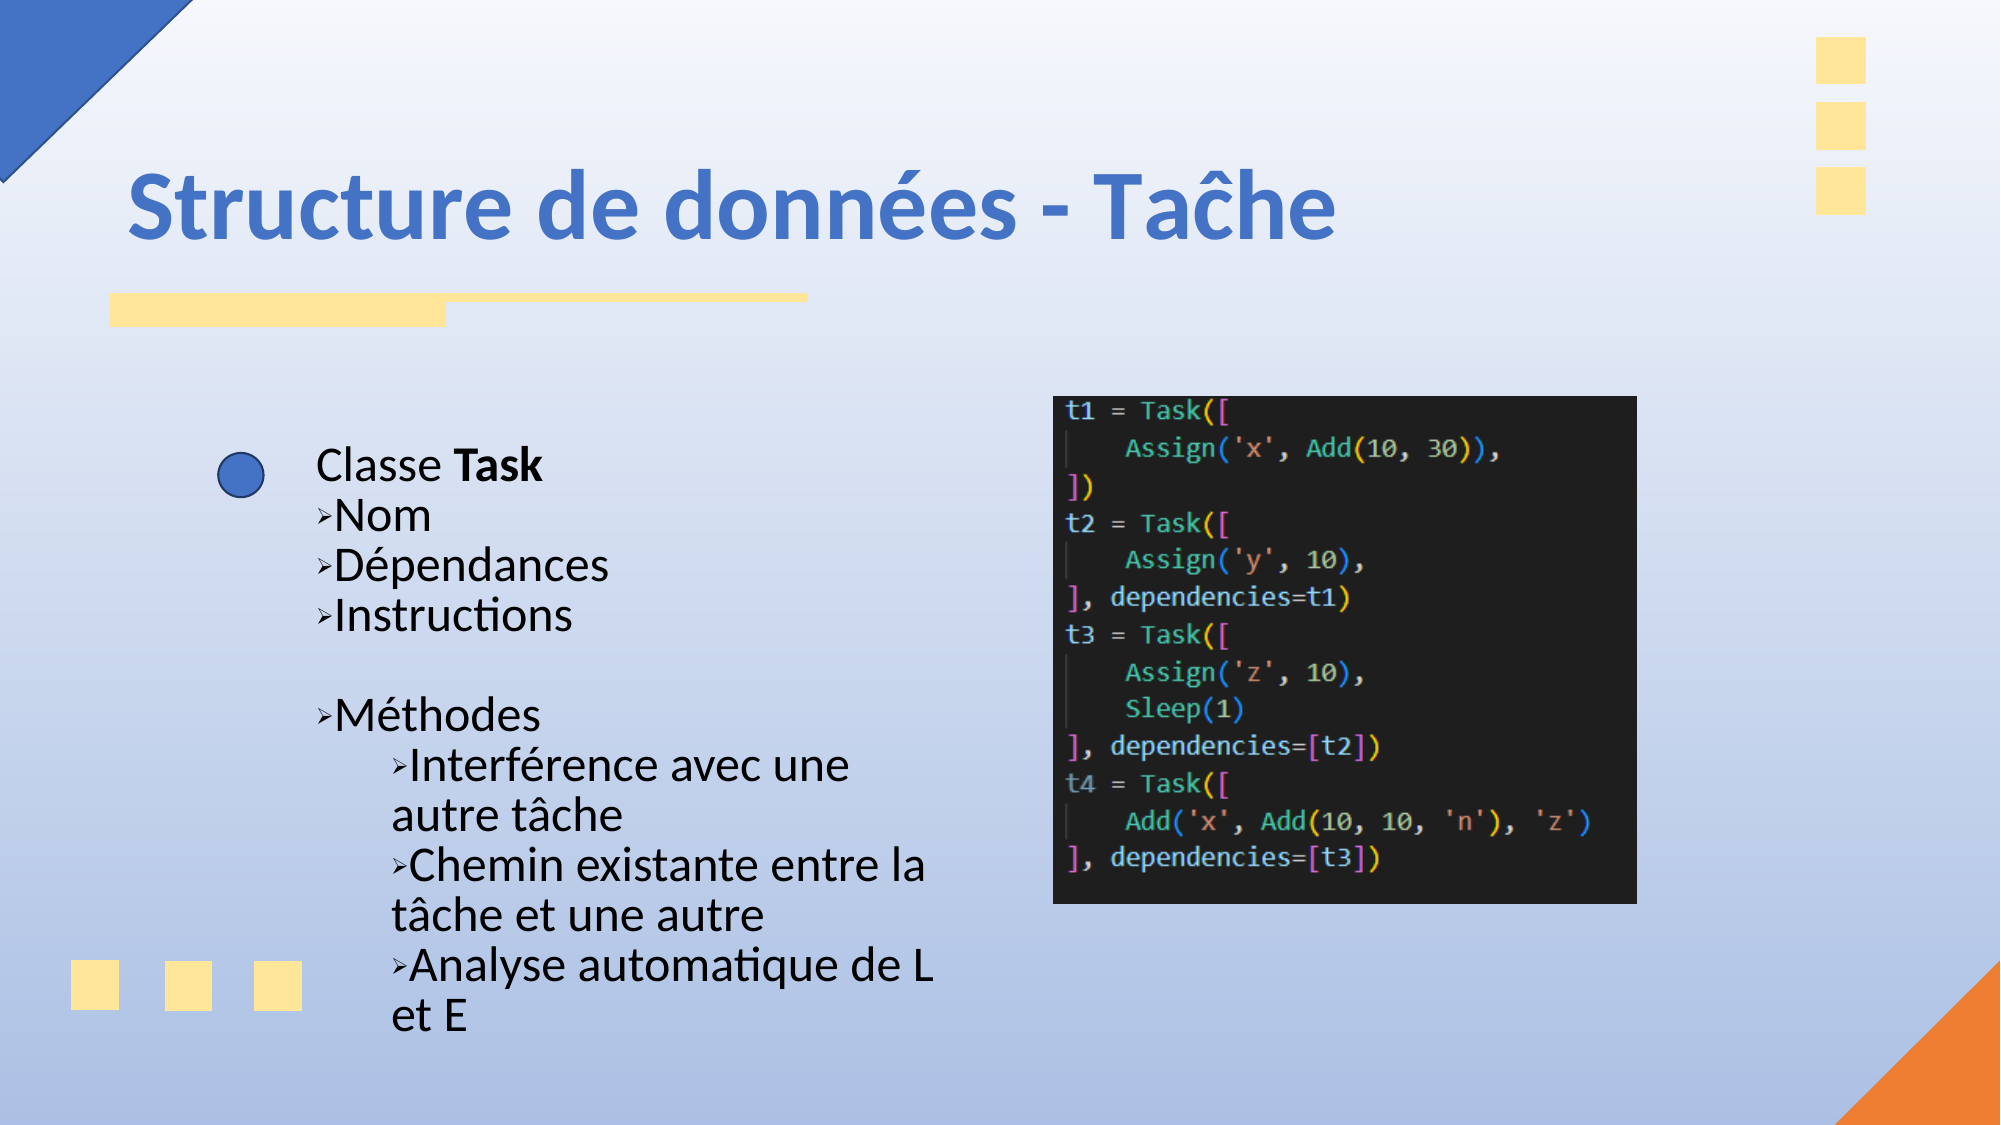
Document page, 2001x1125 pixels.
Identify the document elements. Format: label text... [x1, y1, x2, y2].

text_box [166, 962, 211, 1010]
text_box [1817, 38, 1865, 83]
text_box [72, 961, 118, 1009]
text_box [111, 294, 807, 326]
text_box [255, 962, 301, 1010]
text_box Classe Task Nom Dépendances Instructions Méthodes Interférence avec une autre tâche Chemin existante entre la tâche et une autre Analyse automatique de L et E [301, 436, 976, 1052]
text_box [1817, 103, 1865, 149]
text_box [218, 452, 264, 498]
text_box [0, 0, 192, 183]
picture [1053, 396, 1637, 904]
text_box Structure de données - Taĉhe [112, 157, 1913, 293]
text_box [1836, 961, 2000, 1125]
